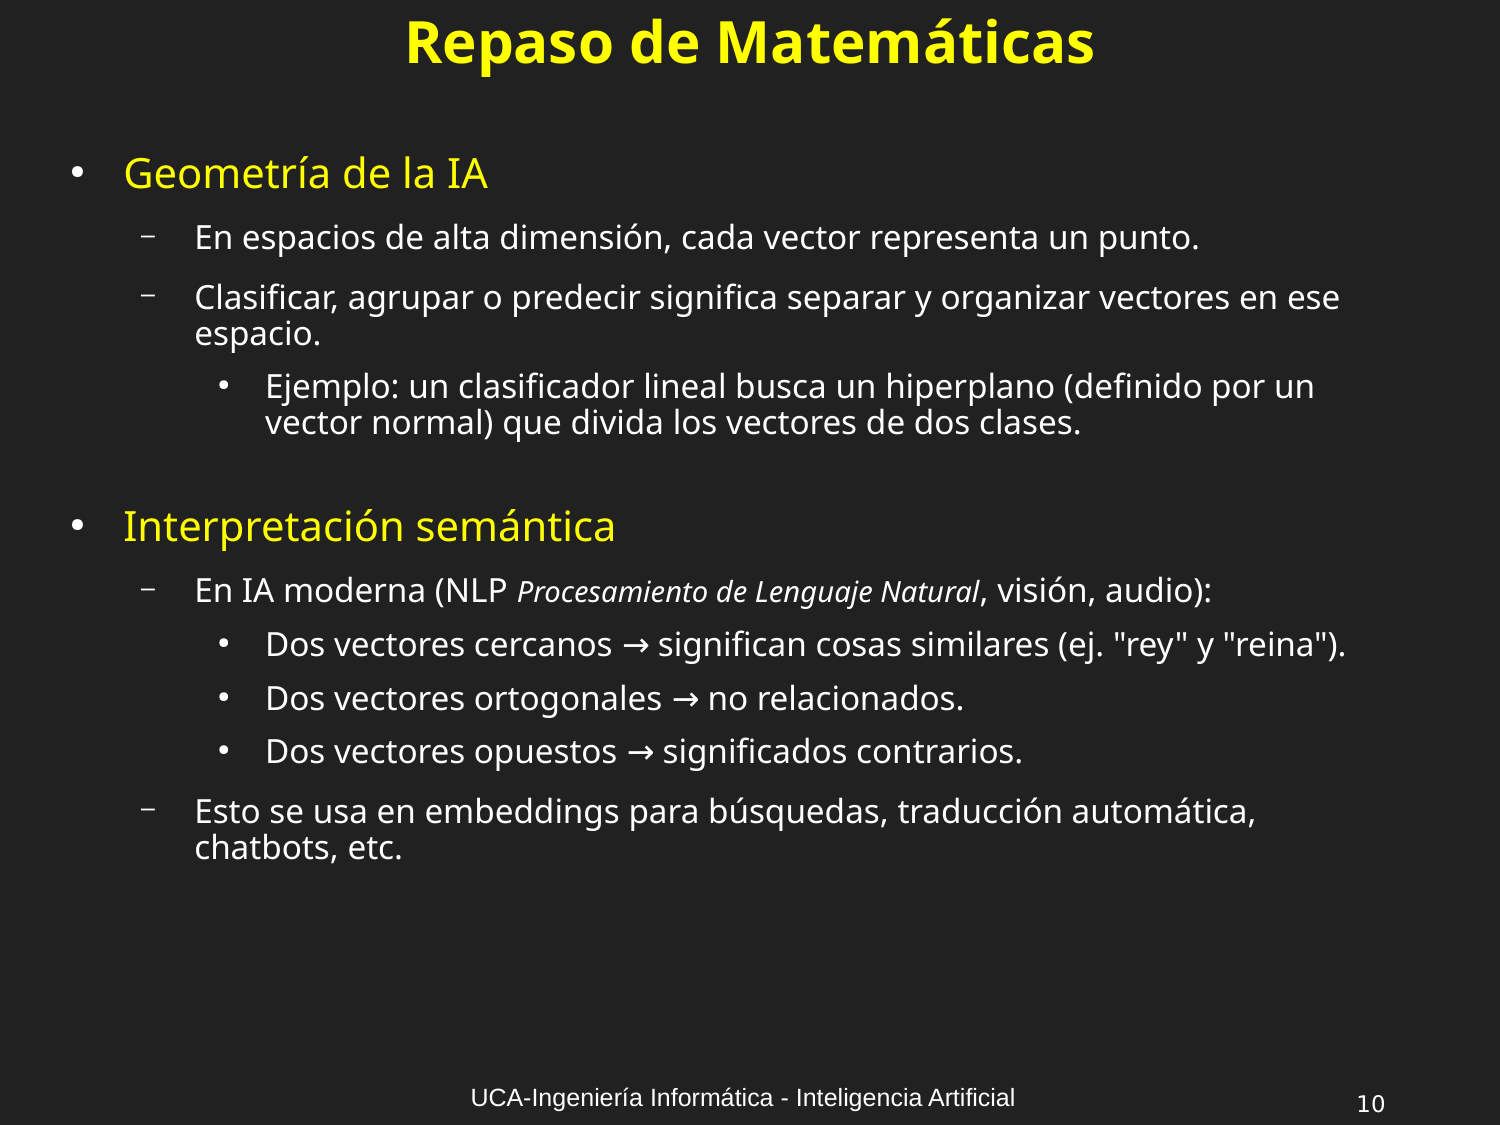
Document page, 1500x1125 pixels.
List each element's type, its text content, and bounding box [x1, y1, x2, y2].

title Repaso de Matemáticas [75, 28, 1425, 179]
list Geometría de la IA En espacios de alta dimensión, cada vector representa un punto. Clasificar, agrupar o predecir significa separar y organizar vectores en ese espacio. Ejemplo: un clasificador lineal busca un hiperplano (definido por un vector normal) que divida los vectores de dos clases. Interpretación semántica En IA moderna (NLP Procesamiento de Lenguaje Natural, visión, audio): Dos vectores cercanos → significan cosas similares (ej. "rey" y "reina"). Dos vectores ortogonales → no relacionados. Dos vectores opuestos → significados contrarios. Esto se usa en embeddings para búsquedas, traducción automática, chatbots, etc. [37, 82, 1388, 1051]
